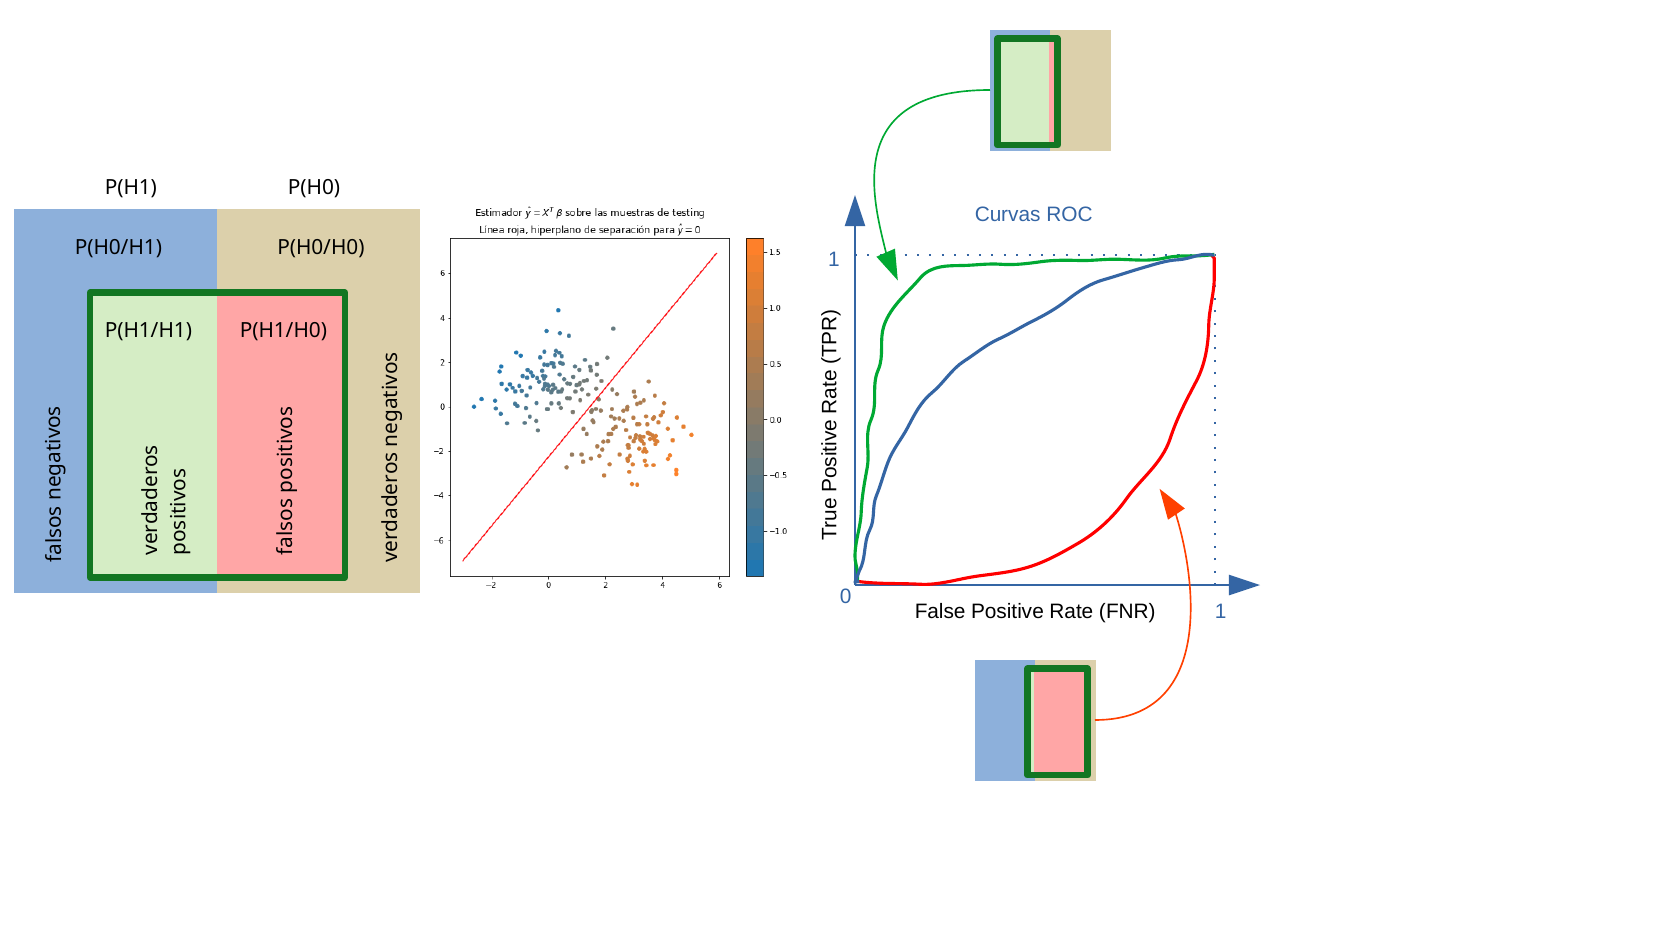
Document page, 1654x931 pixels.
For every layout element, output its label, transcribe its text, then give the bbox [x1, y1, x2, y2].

text_box Curvas ROC [960, 195, 1122, 234]
text_box verdaderos negativos [367, 337, 406, 578]
text_box P(H0) [273, 165, 371, 203]
text_box [975, 660, 1096, 781]
text_box [14, 209, 420, 593]
text_box 1 [1200, 591, 1242, 631]
text_box P(H0/H0) [262, 225, 383, 263]
text_box False Positive Rate (FNR) [900, 591, 1182, 631]
text_box falsos positivos [262, 360, 301, 571]
text_box True Positive Rate (TPR) [810, 285, 852, 556]
text_box P(H1) [90, 165, 188, 203]
picture [421, 201, 796, 601]
text_box 1 [813, 240, 856, 279]
text_box P(H1/H0) [225, 307, 342, 346]
text_box P(H1/H1) [93, 307, 211, 346]
text_box P(H0/H1) [60, 225, 181, 263]
text_box [990, 30, 1111, 151]
text_box verdaderos positivos [127, 346, 166, 571]
text_box falsos negativos [30, 367, 70, 578]
text_box 0 [825, 576, 867, 616]
